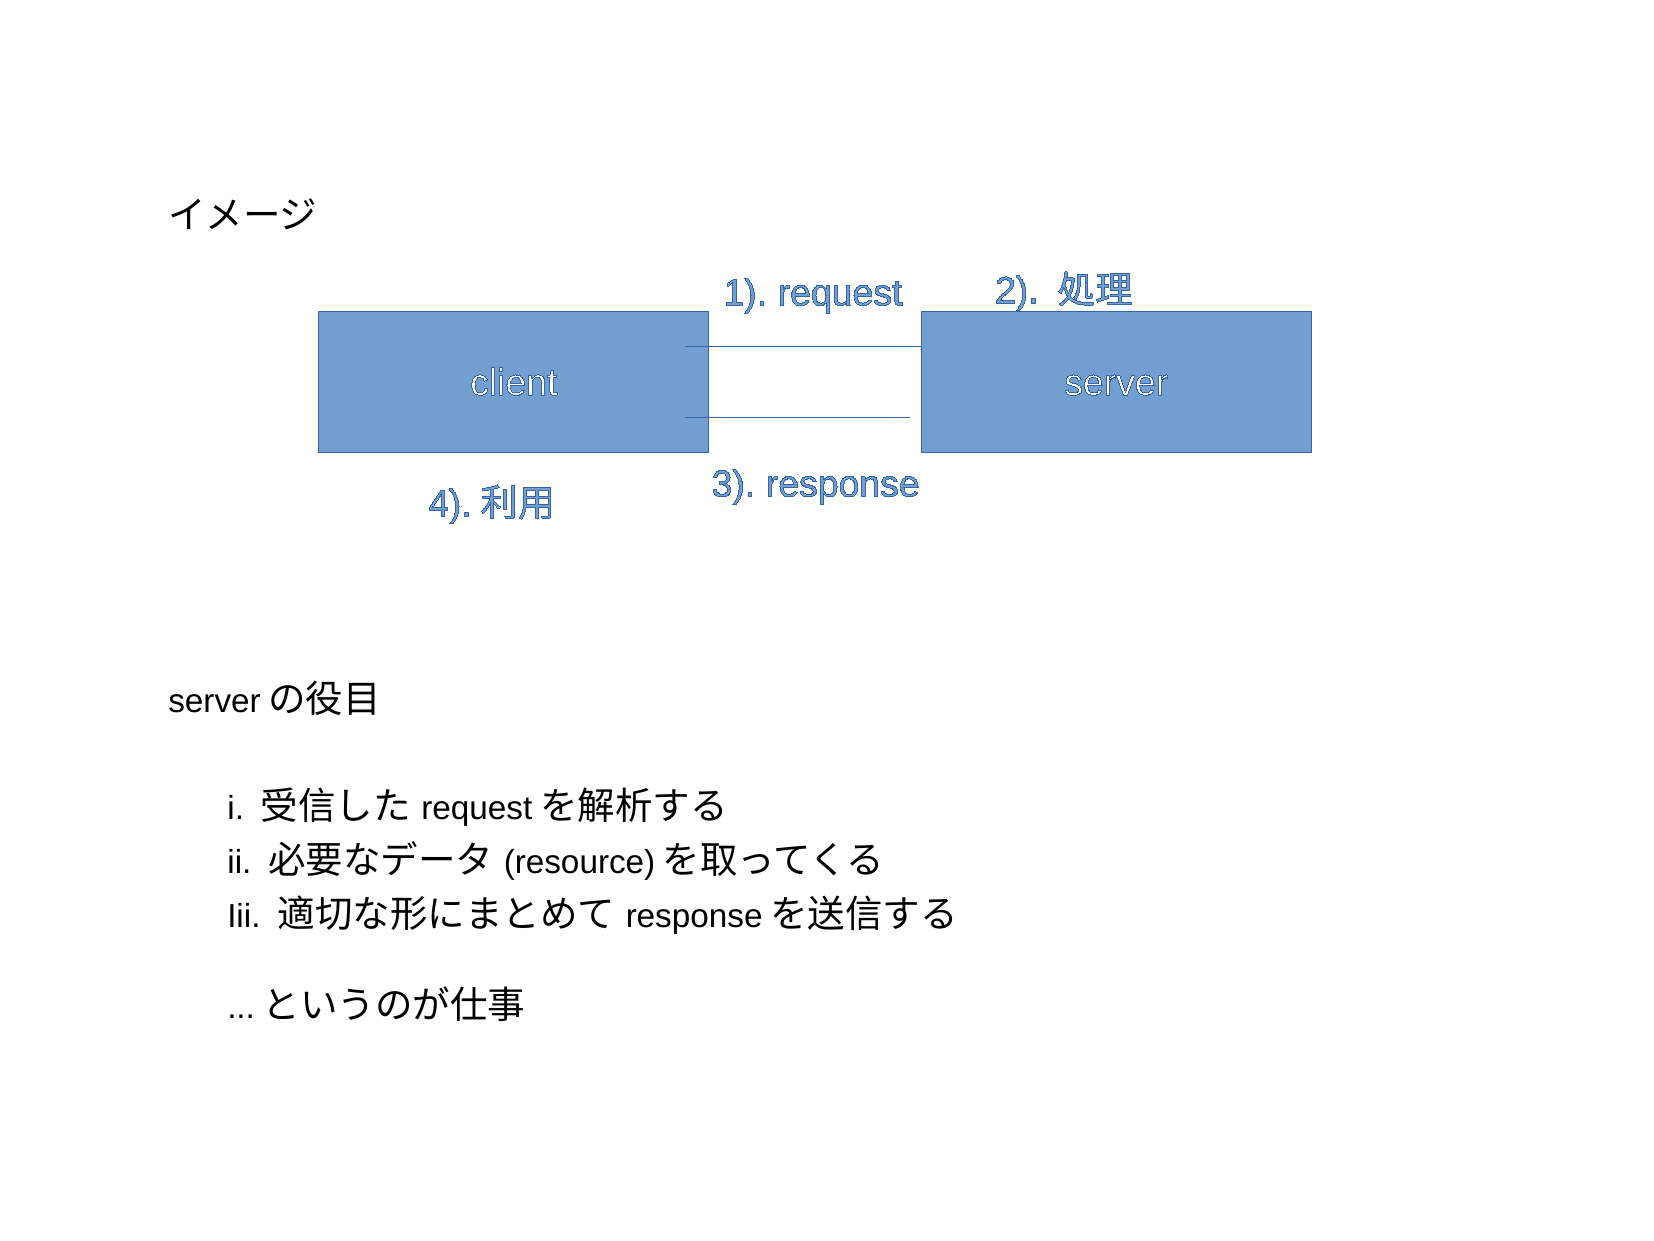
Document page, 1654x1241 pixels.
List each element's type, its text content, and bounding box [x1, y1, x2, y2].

text_box [881, 476, 898, 497]
text_box [1058, 271, 1094, 306]
text_box serverの役目 [153, 661, 449, 733]
text_box [768, 476, 778, 497]
text_box [779, 476, 798, 497]
text_box [519, 487, 551, 520]
text_box [892, 281, 903, 306]
text_box [834, 285, 851, 306]
text_box [726, 279, 743, 306]
text_box [840, 476, 858, 497]
text_box [449, 488, 460, 524]
text_box [900, 476, 919, 497]
text_box [874, 285, 891, 306]
text_box [318, 275, 1312, 453]
text_box [812, 285, 830, 314]
text_box [1096, 274, 1109, 303]
text_box [800, 476, 817, 497]
text_box [713, 470, 731, 497]
text_box [1107, 273, 1132, 305]
text_box [791, 285, 810, 306]
text_box [780, 285, 790, 306]
text_box [861, 476, 878, 497]
text_box [996, 276, 1015, 304]
text_box [732, 469, 743, 505]
text_box [503, 489, 507, 510]
text_box [820, 476, 838, 505]
text_box [481, 484, 501, 519]
text_box イメージ [153, 177, 402, 249]
text_box [504, 485, 515, 519]
text_box [744, 278, 755, 314]
text_box [429, 490, 448, 517]
text_box i. 受信したrequestを解析する ii. 必要なデータ(resource)を取ってくる Iii. 適切な形にまとめてresponseを送信する ...というのが仕事 [212, 768, 1217, 1099]
text_box [853, 285, 872, 306]
